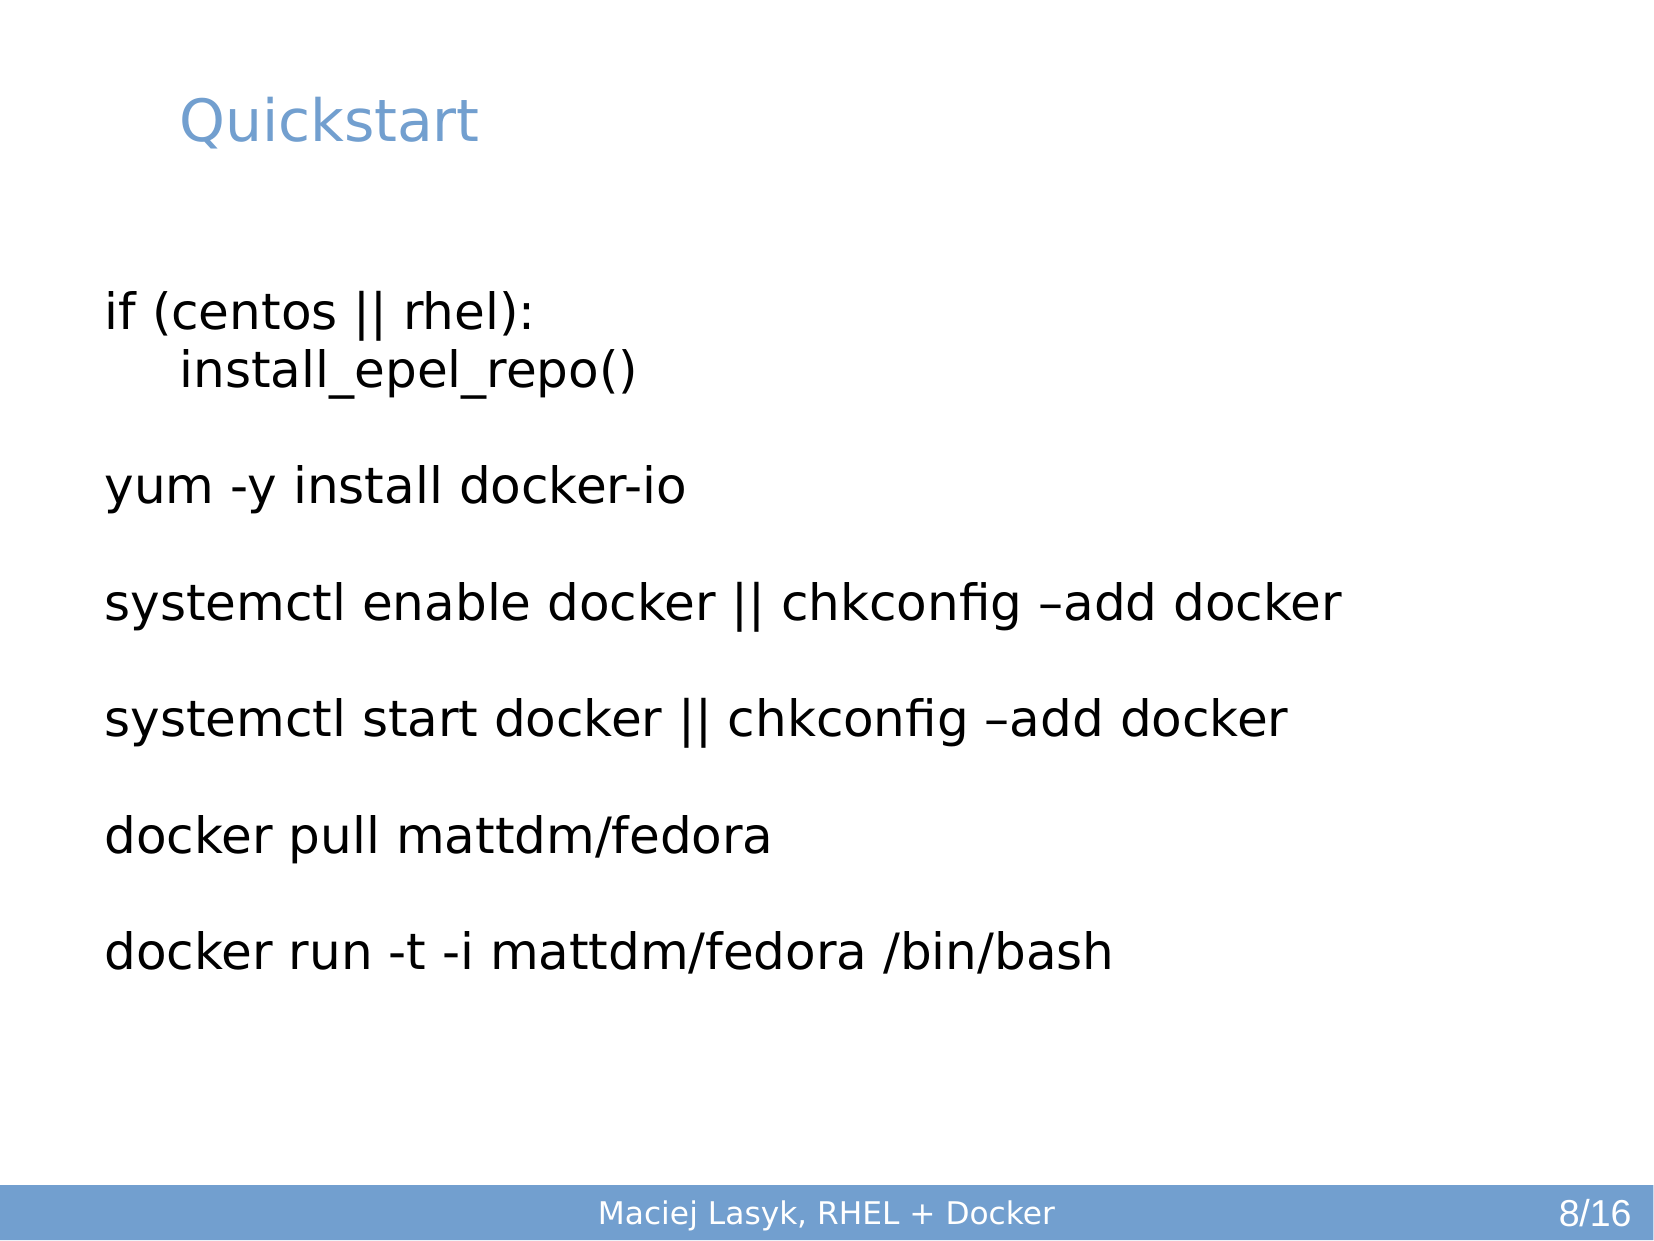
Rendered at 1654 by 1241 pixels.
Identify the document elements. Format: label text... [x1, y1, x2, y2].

text_box [1647, 1185, 1654, 1241]
text_box 8/16 [1533, 1185, 1647, 1241]
text_box if (centos || rhel): install_epel_repo() yum -y install docker-io systemctl enable docker || chkconfig –add docker systemctl start docker || chkconfig –add docker docker pull mattdm/fedora docker run -t -i mattdm/fedora /bin/bash [90, 275, 1357, 990]
text_box [0, 1185, 1533, 1241]
text_box Quickstart [164, 79, 495, 163]
text_box Maciej Lasyk, RHEL + Docker [583, 1188, 1071, 1240]
